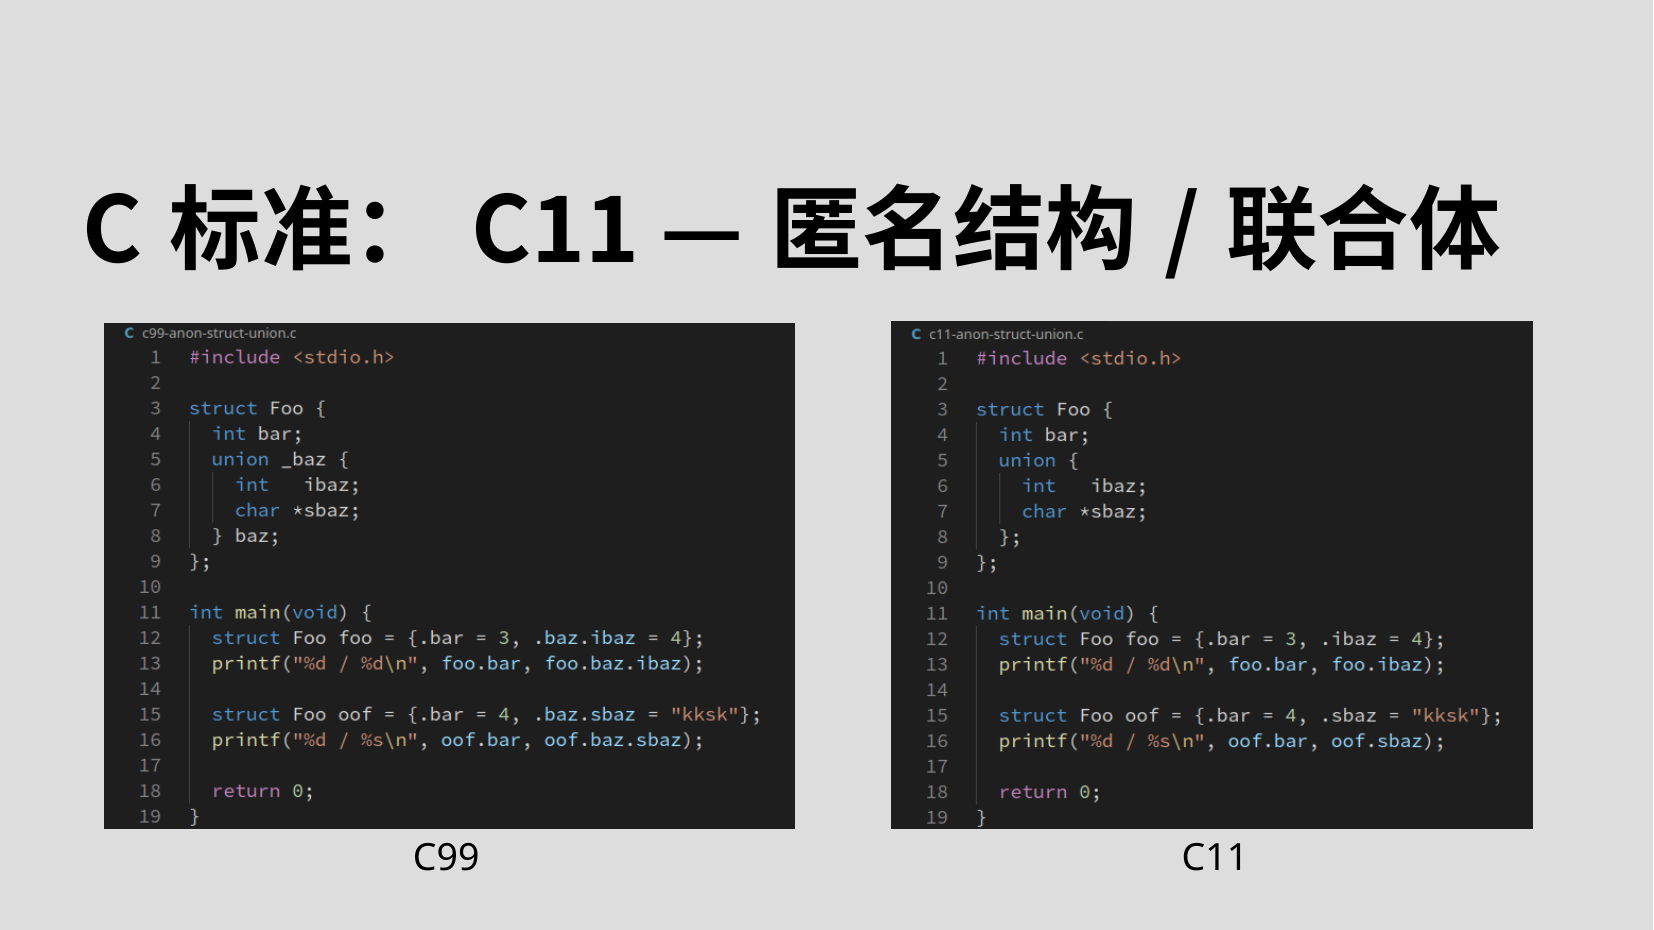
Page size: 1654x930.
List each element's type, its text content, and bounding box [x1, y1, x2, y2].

text_box C99 [398, 823, 495, 890]
text_box C11 [1166, 823, 1264, 890]
title C标准：C11 —匿名结构/联合体 [82, 144, 1571, 301]
picture [891, 321, 1533, 829]
picture [104, 323, 795, 829]
